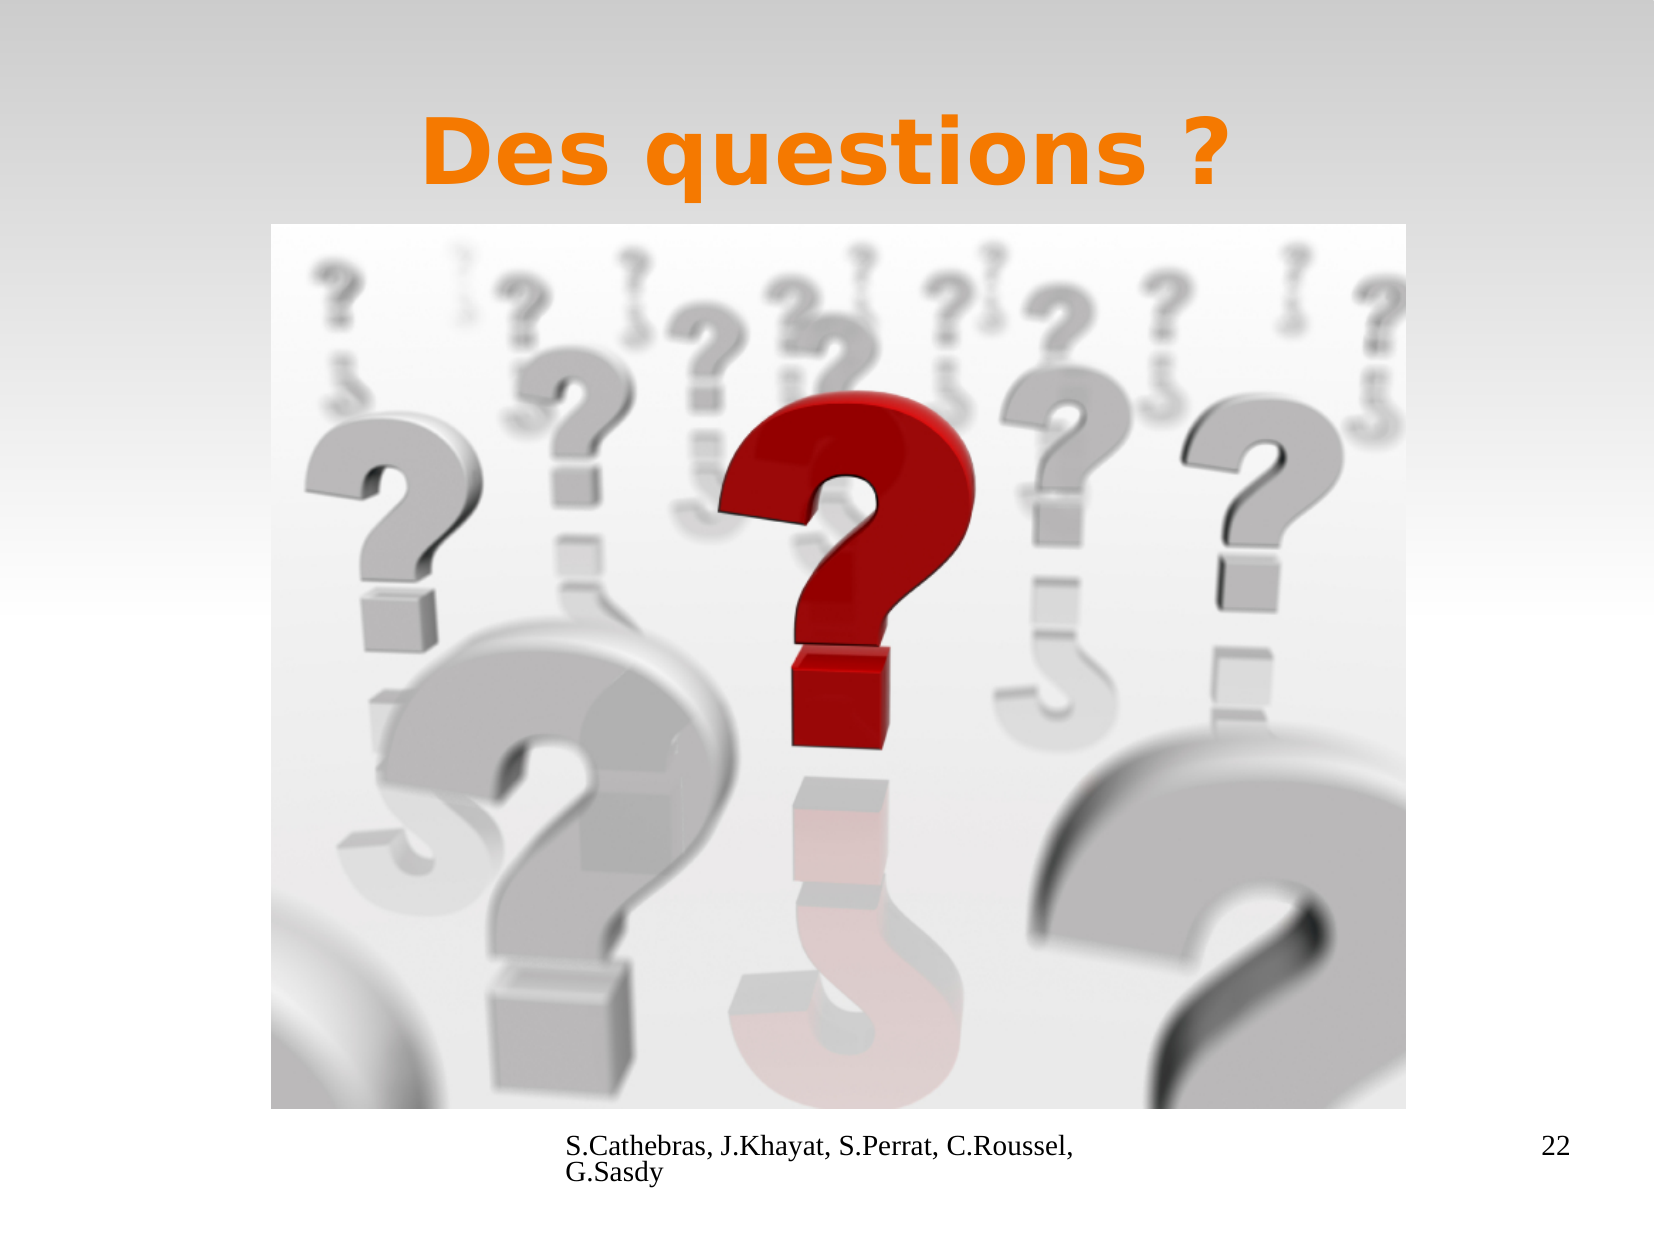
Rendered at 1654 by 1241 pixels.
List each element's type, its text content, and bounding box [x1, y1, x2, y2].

title Des questions ? [82, 49, 1571, 257]
picture [271, 224, 1406, 1109]
